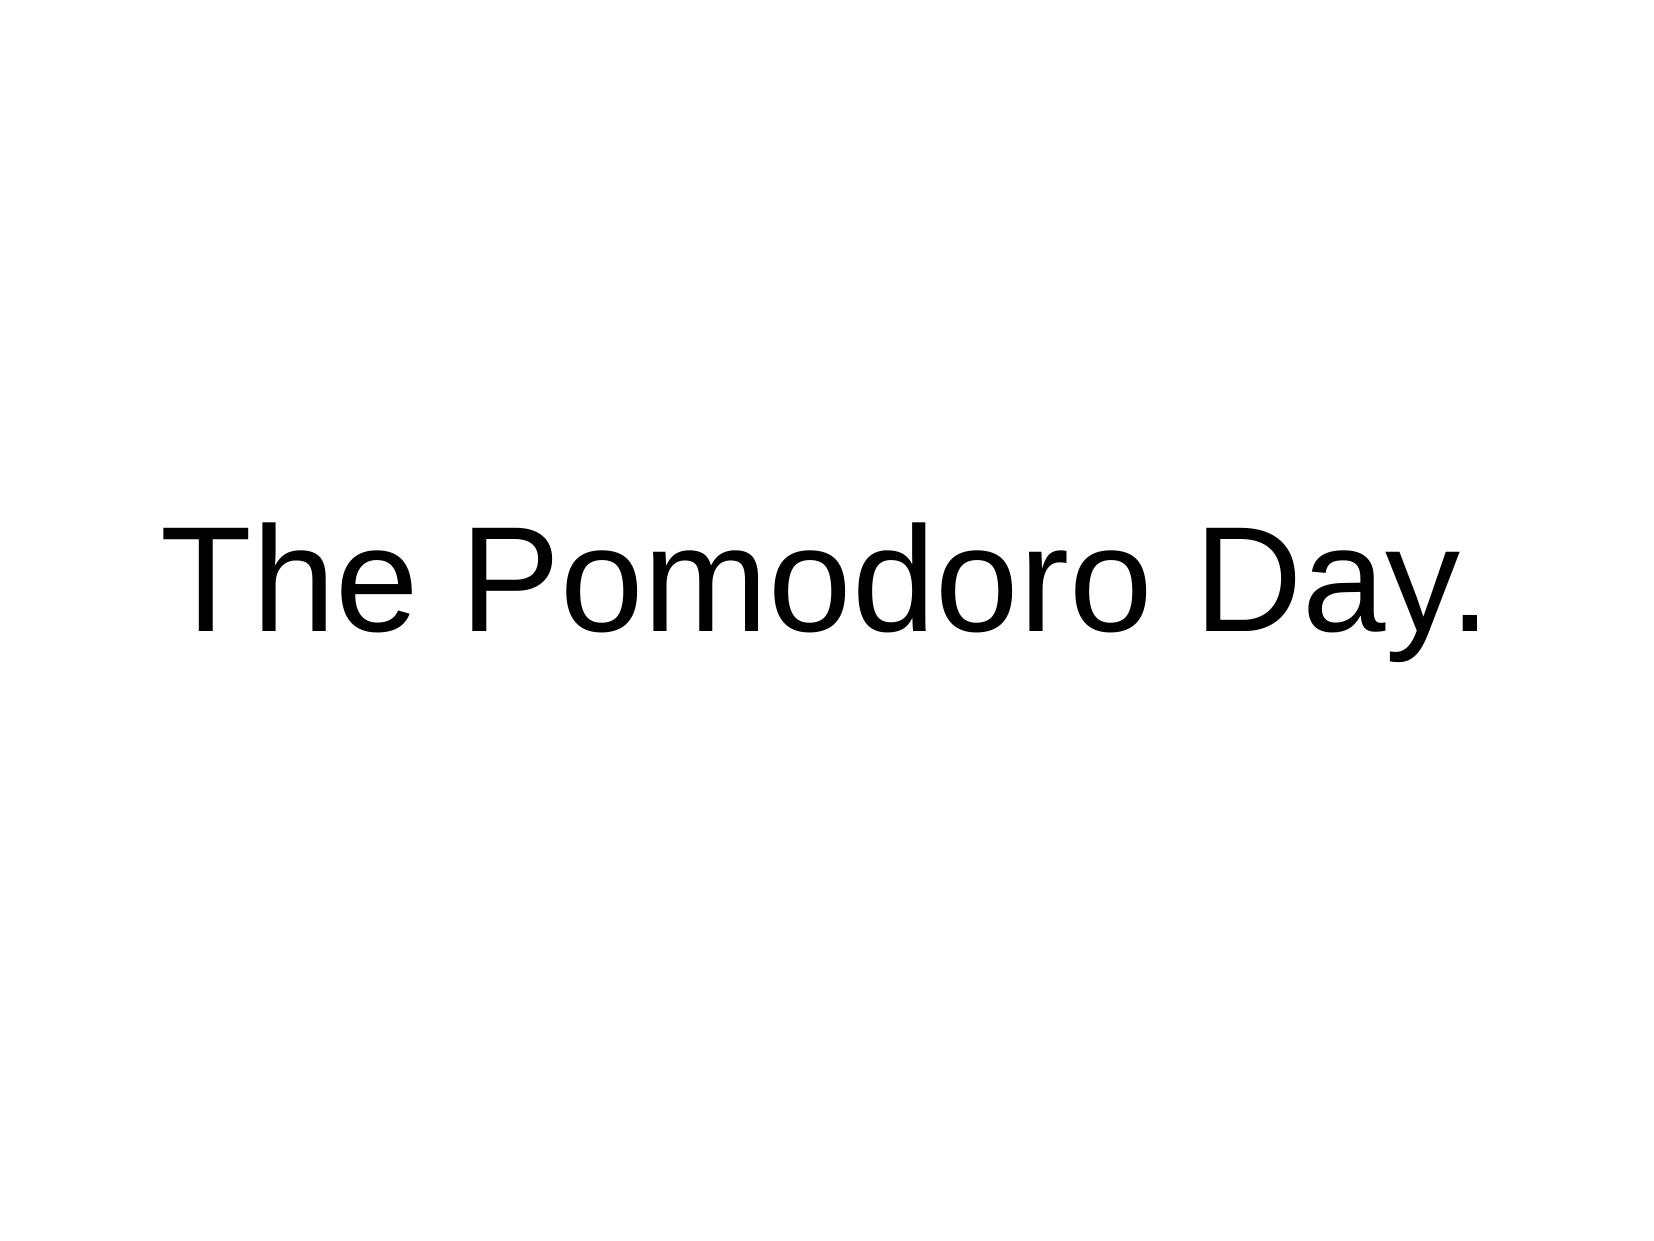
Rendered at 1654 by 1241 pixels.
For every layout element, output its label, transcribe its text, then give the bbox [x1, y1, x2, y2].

subtitle The Pomodoro Day. [82, 56, 1571, 1102]
